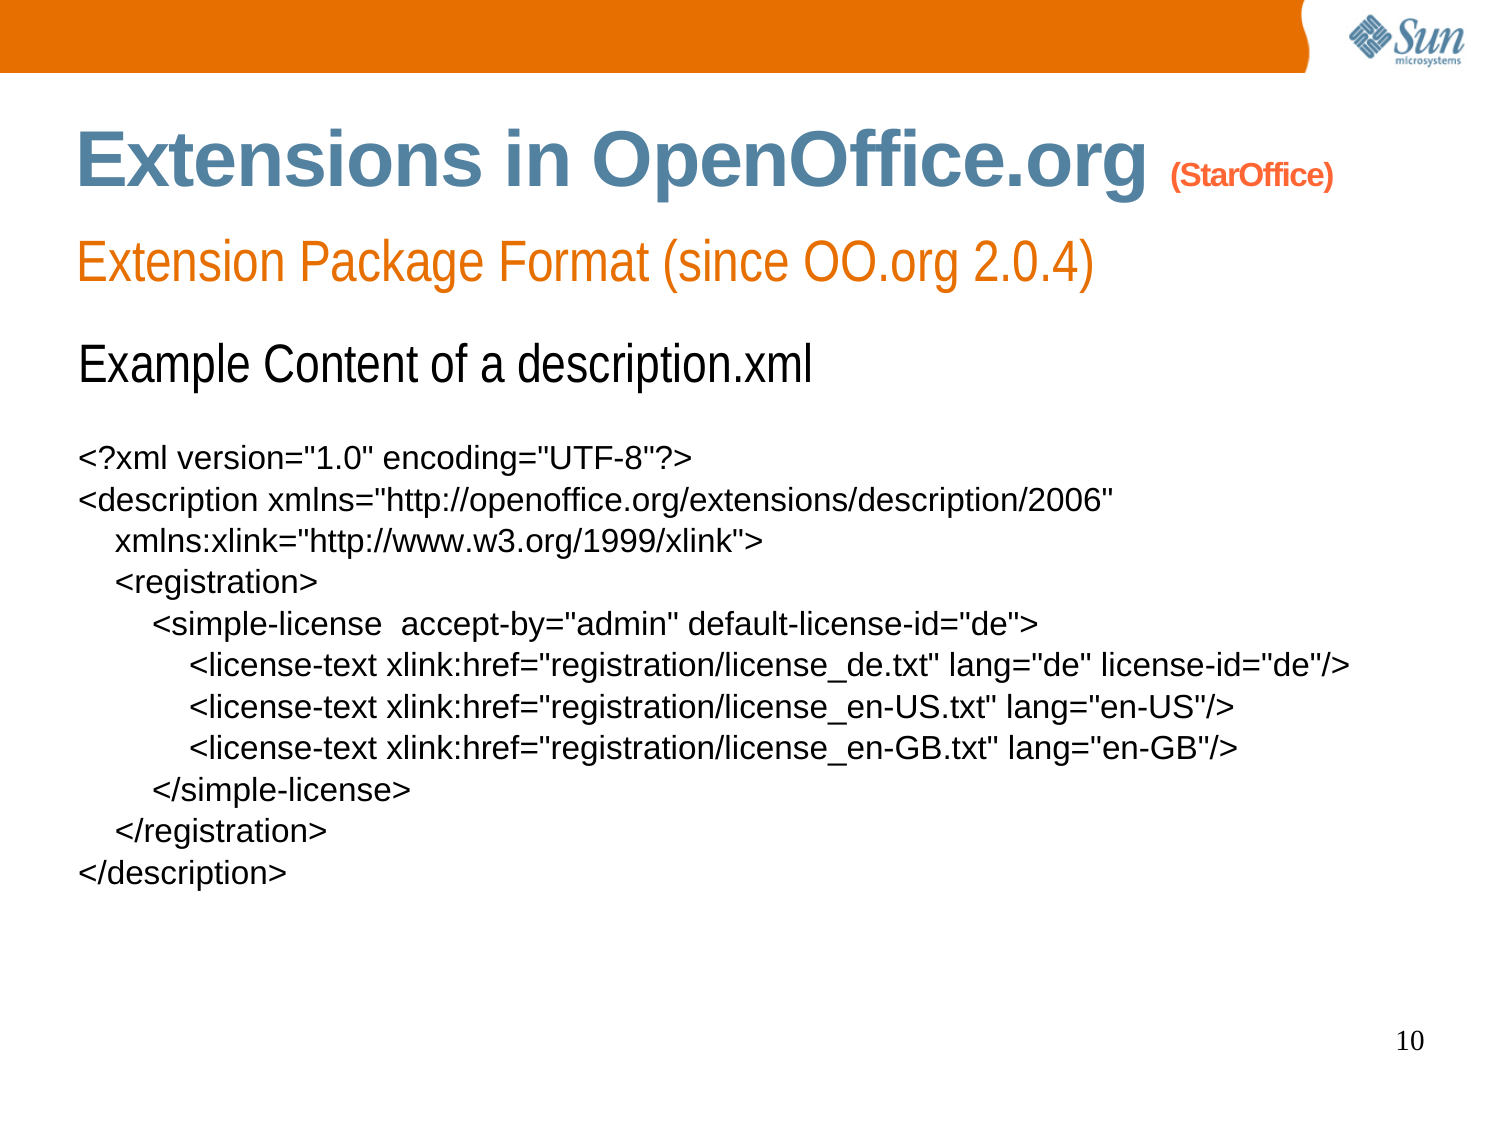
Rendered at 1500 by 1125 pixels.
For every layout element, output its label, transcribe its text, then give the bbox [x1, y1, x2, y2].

text_box Extension Package Format (since OO.org 2.0.4) [76, 236, 1344, 304]
list Example Content of a description.xml <?xml version="1.0" encoding="UTF-8"?> <description xmlns="http://openoffice.org/extensions/description/2006" xmlns:xlink="http://www.w3.org/1999/xlink"> <registration> <simple-license accept-by="admin" default-license-id="de"> <license-text xlink:href="registration/license_de.txt" lang="de" license-id="de"/> <license-text xlink:href="registration/license_en-US.txt" lang="en-US"/> <license-text xlink:href="registration/license_en-GB.txt" lang="en-GB"/> </simple-license> </registration> </description> [58, 340, 1396, 908]
title Extensions in OpenOffice.org (StarOffice) [75, 123, 1437, 227]
picture [0, 0, 1500, 73]
